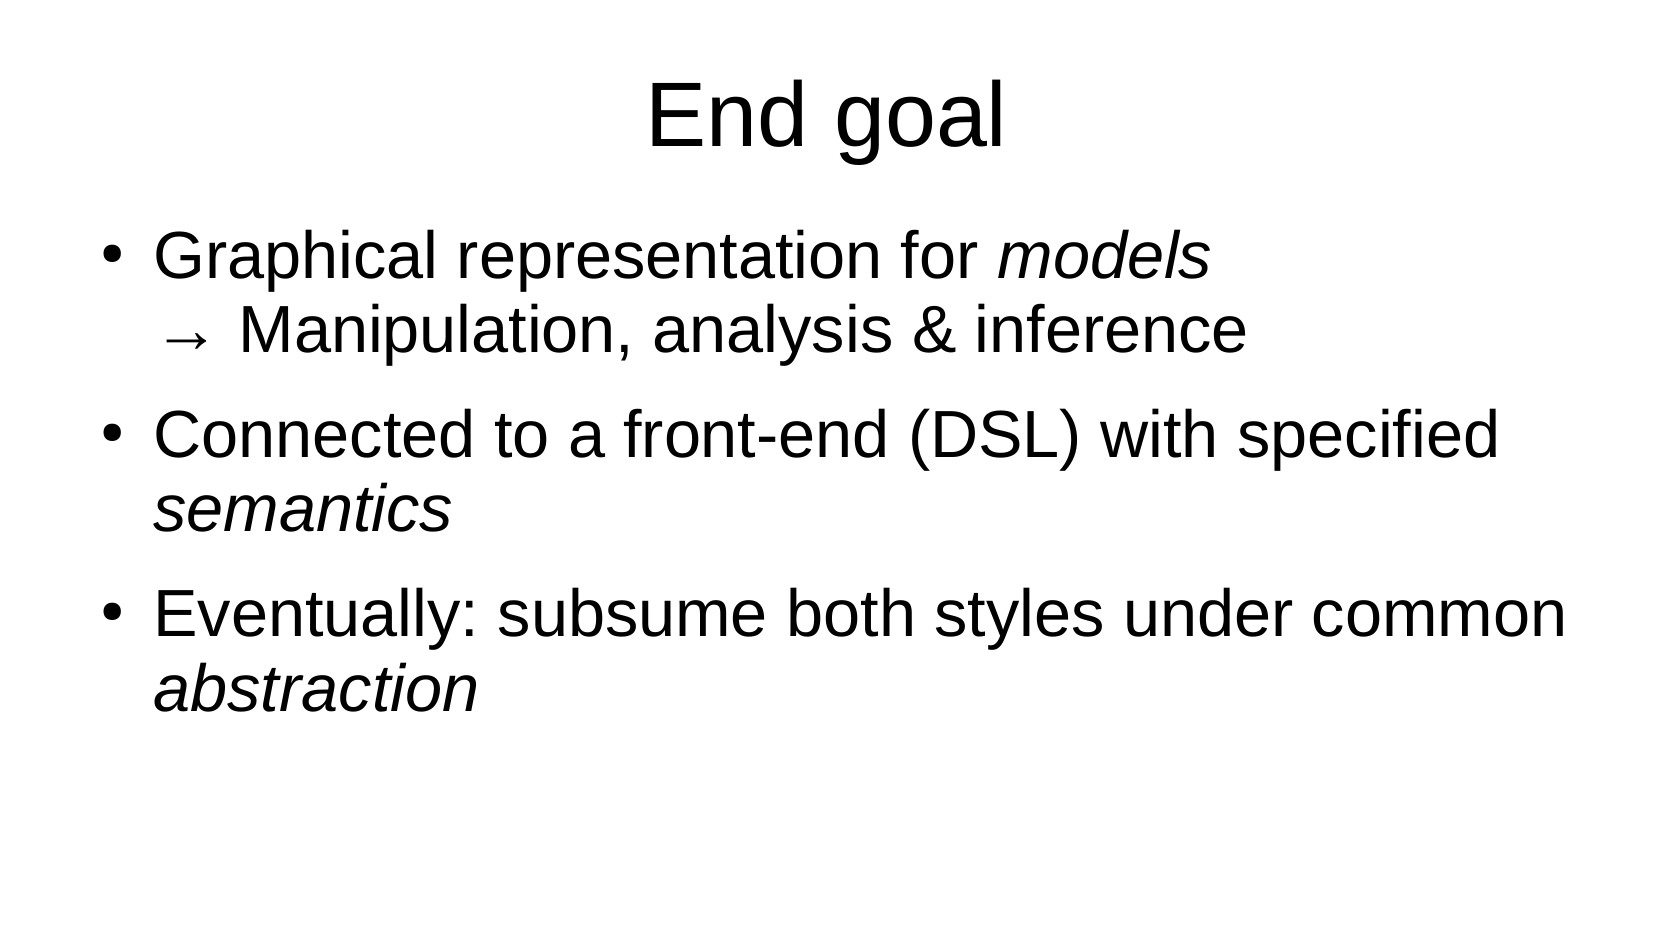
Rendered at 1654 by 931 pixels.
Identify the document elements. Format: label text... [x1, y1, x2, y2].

list Graphical representation for models → Manipulation, analysis & inference Connected to a front-end (DSL) with specified semantics Eventually: subsume both styles under common abstraction [82, 217, 1571, 758]
title End goal [82, 37, 1571, 193]
